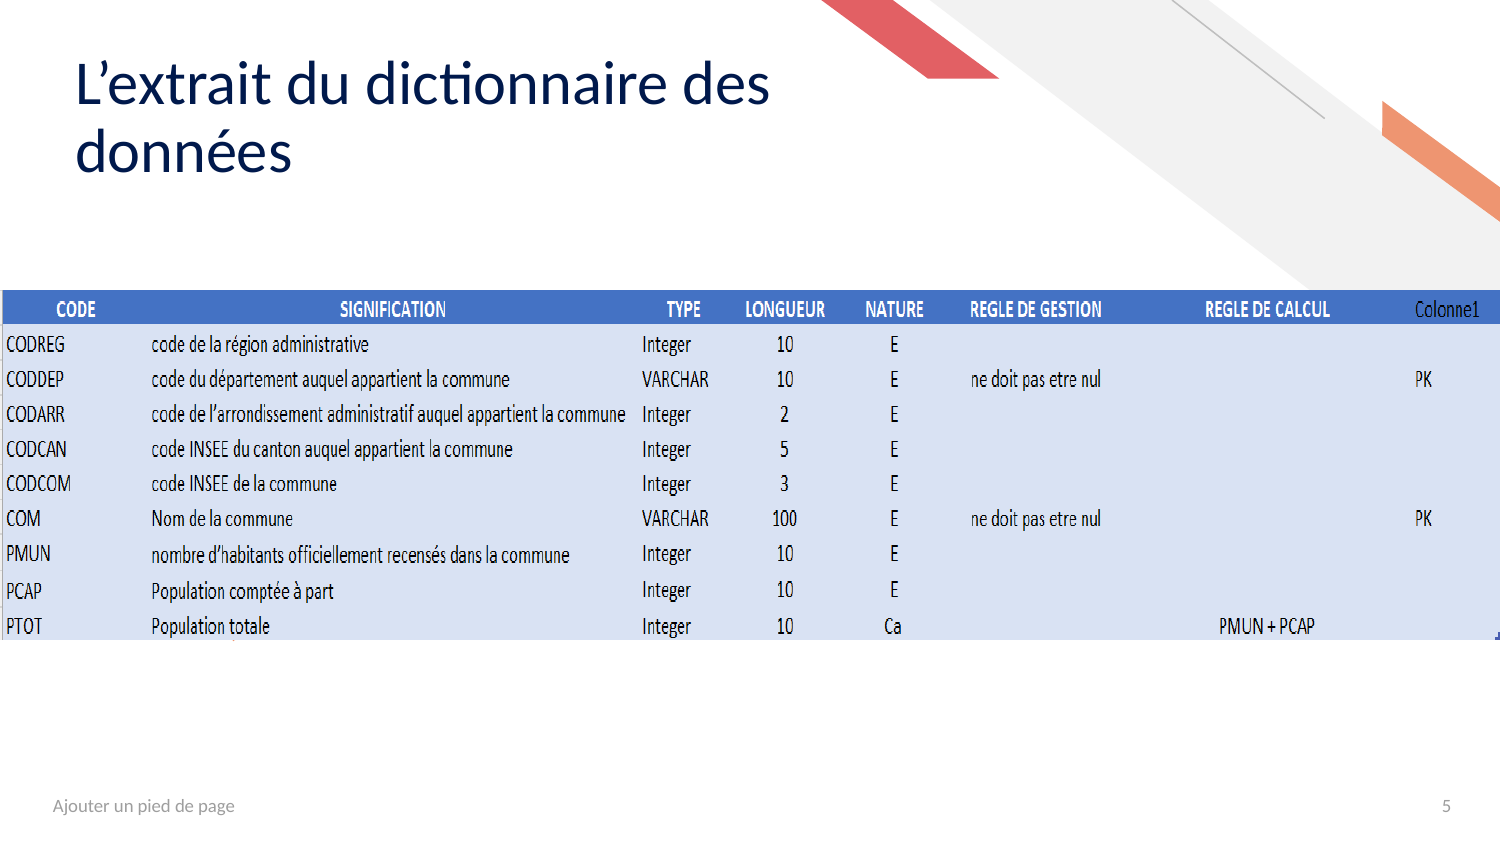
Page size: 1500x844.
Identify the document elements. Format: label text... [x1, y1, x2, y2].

footer Ajouter un pied de page [41, 782, 548, 827]
slide_number <numéro> [1371, 782, 1463, 827]
title L’extrait du dictionnaire des données [63, 44, 834, 186]
picture [0, 290, 1500, 640]
